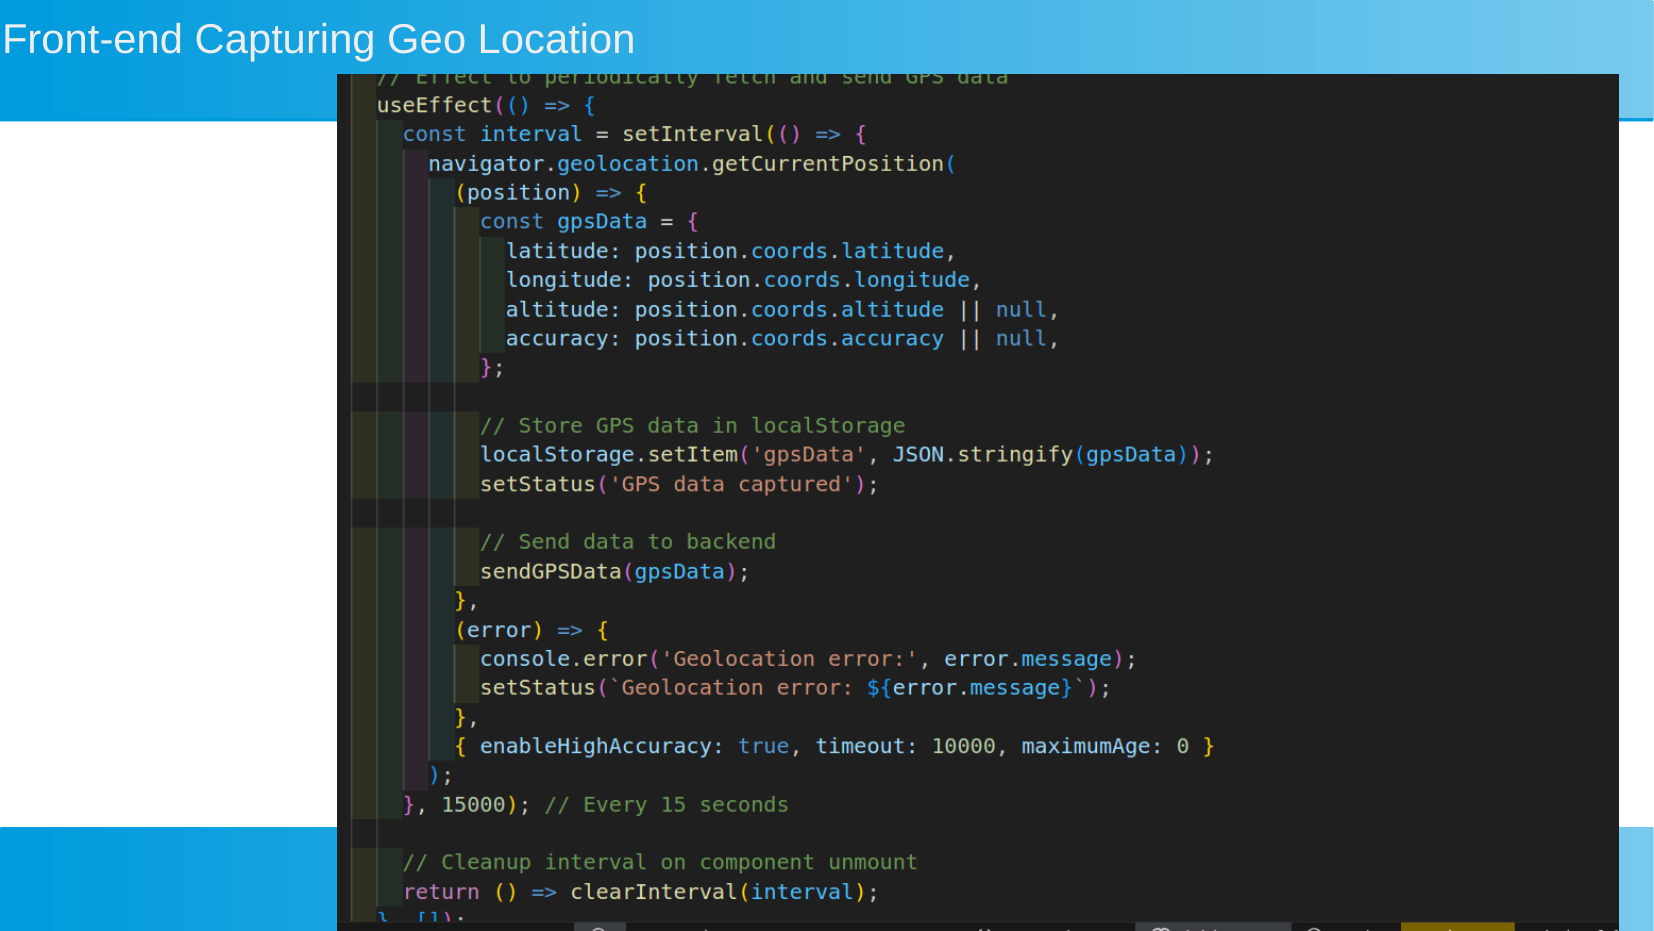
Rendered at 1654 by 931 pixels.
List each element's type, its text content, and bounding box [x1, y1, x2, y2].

picture [337, 74, 1619, 931]
title Front-end Capturing Geo Location [2, 0, 1538, 79]
